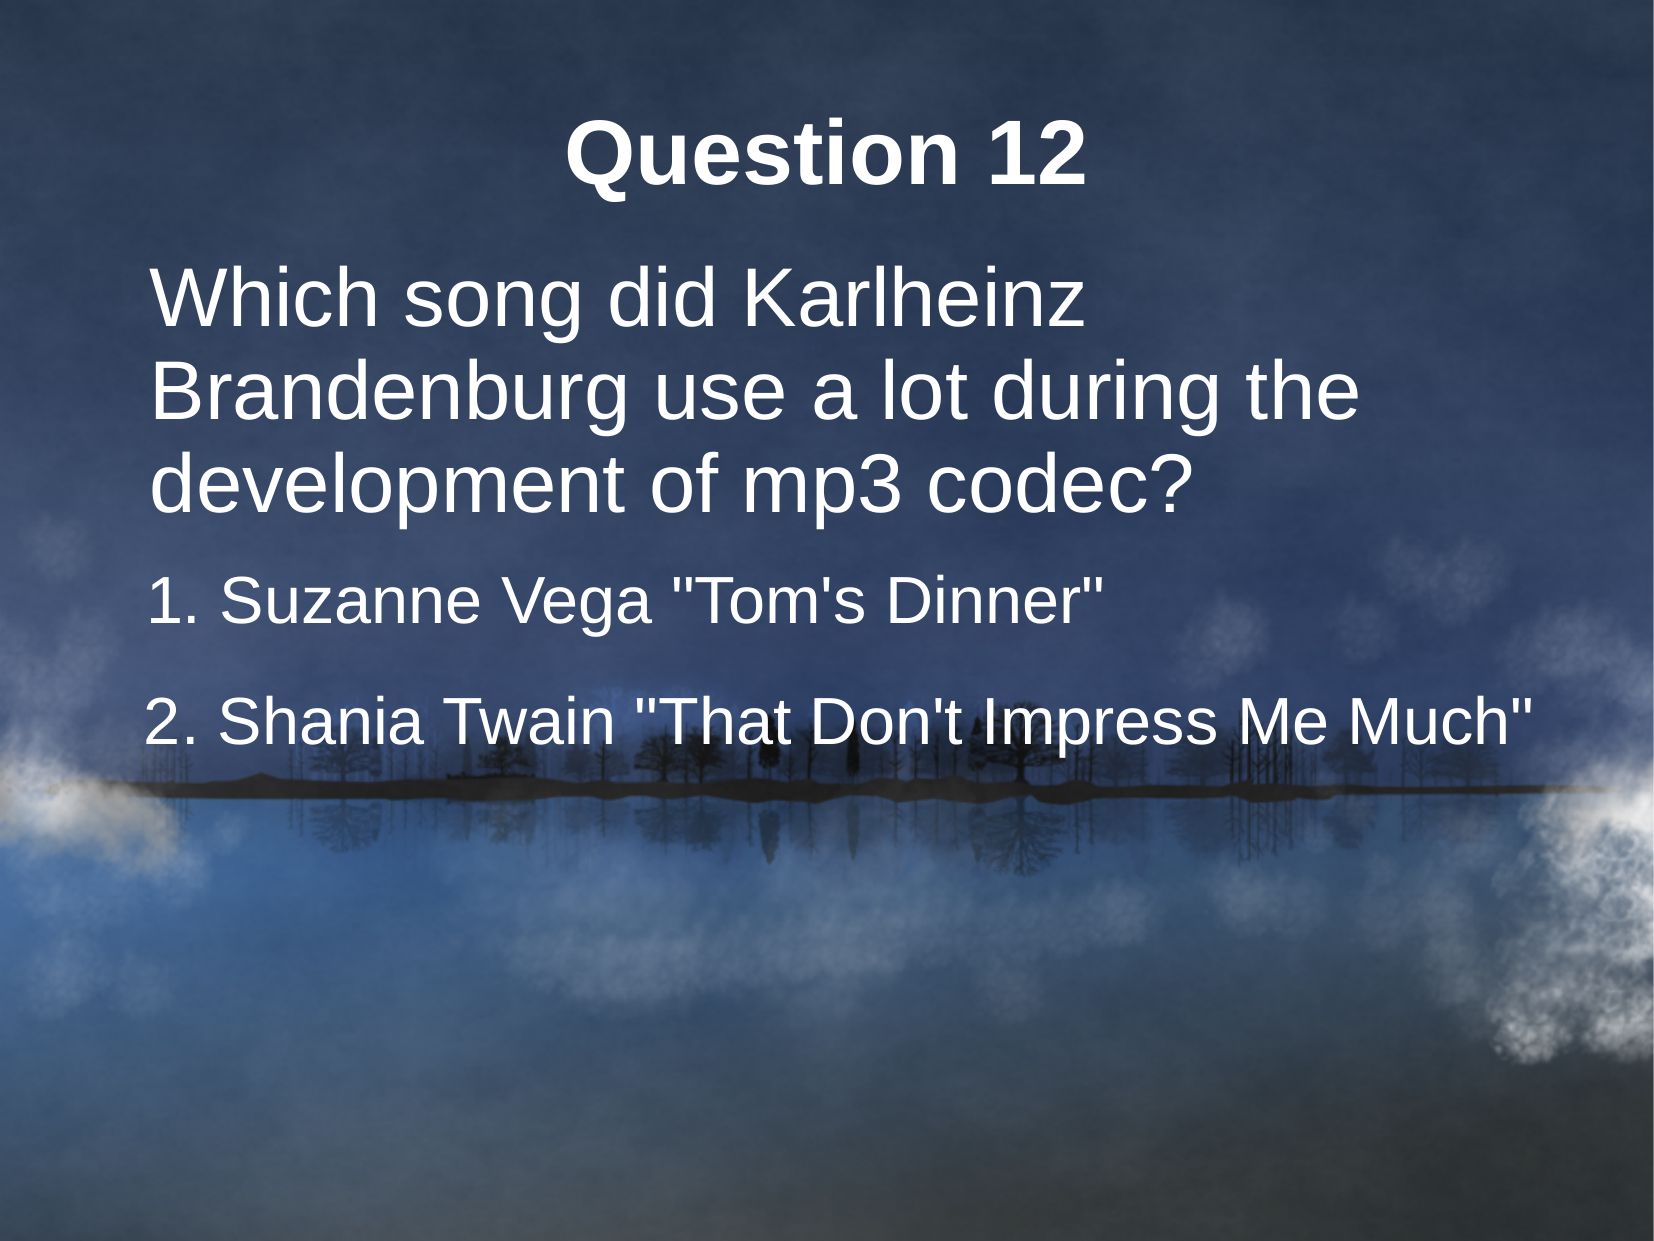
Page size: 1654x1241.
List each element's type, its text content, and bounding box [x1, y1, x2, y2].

title Question 12 [82, 49, 1571, 257]
text_box 1. Suzanne Vega "Tom's Dinner" [131, 555, 1531, 676]
picture [0, 0, 1654, 1241]
text_box 2. Shania Twain "That Don't Impress Me Much" [129, 676, 1561, 840]
text_box Which song did Karlheinz Brandenburg use a lot during the development of mp3 codec? [135, 243, 1486, 537]
